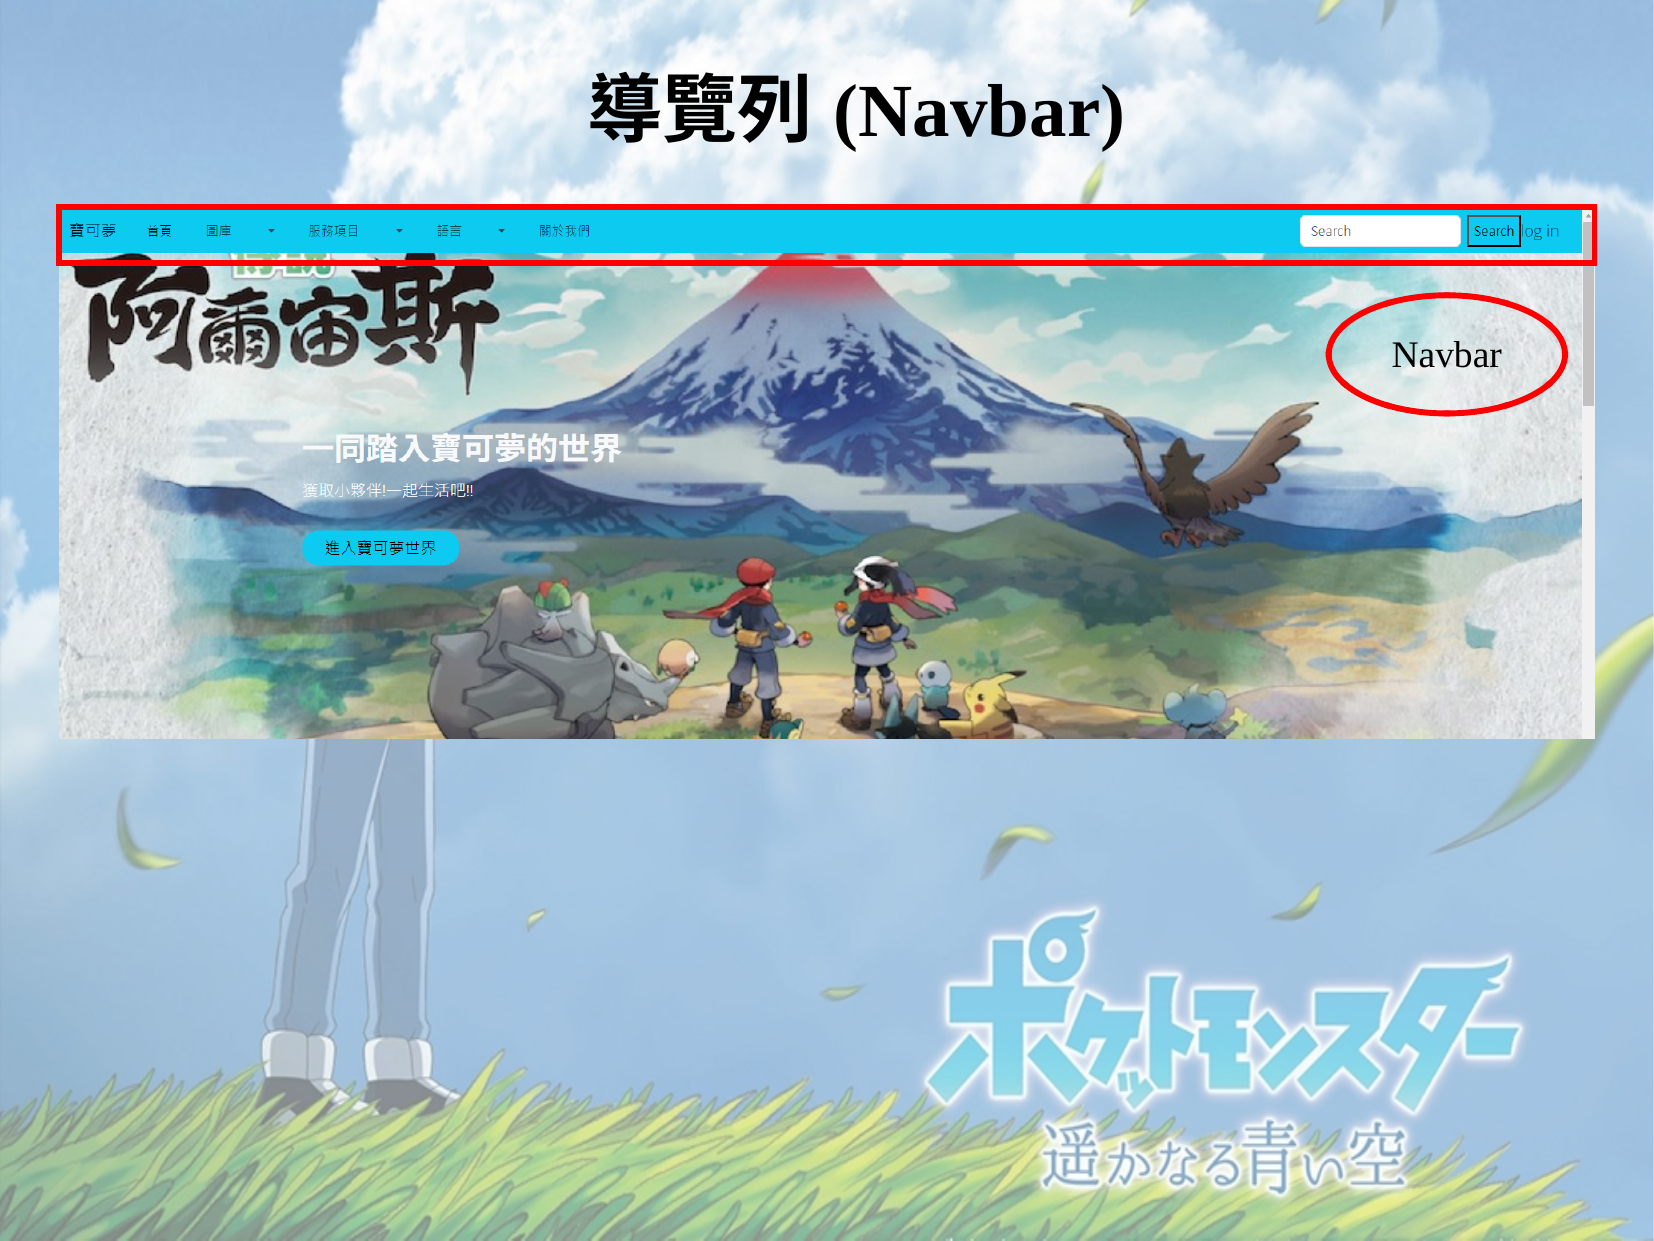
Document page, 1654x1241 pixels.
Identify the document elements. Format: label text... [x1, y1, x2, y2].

text_box 導覽列(Navbar) [147, 41, 1565, 148]
text_box Navbar [1328, 295, 1566, 414]
text_box [59, 206, 1595, 264]
picture [59, 264, 1595, 739]
